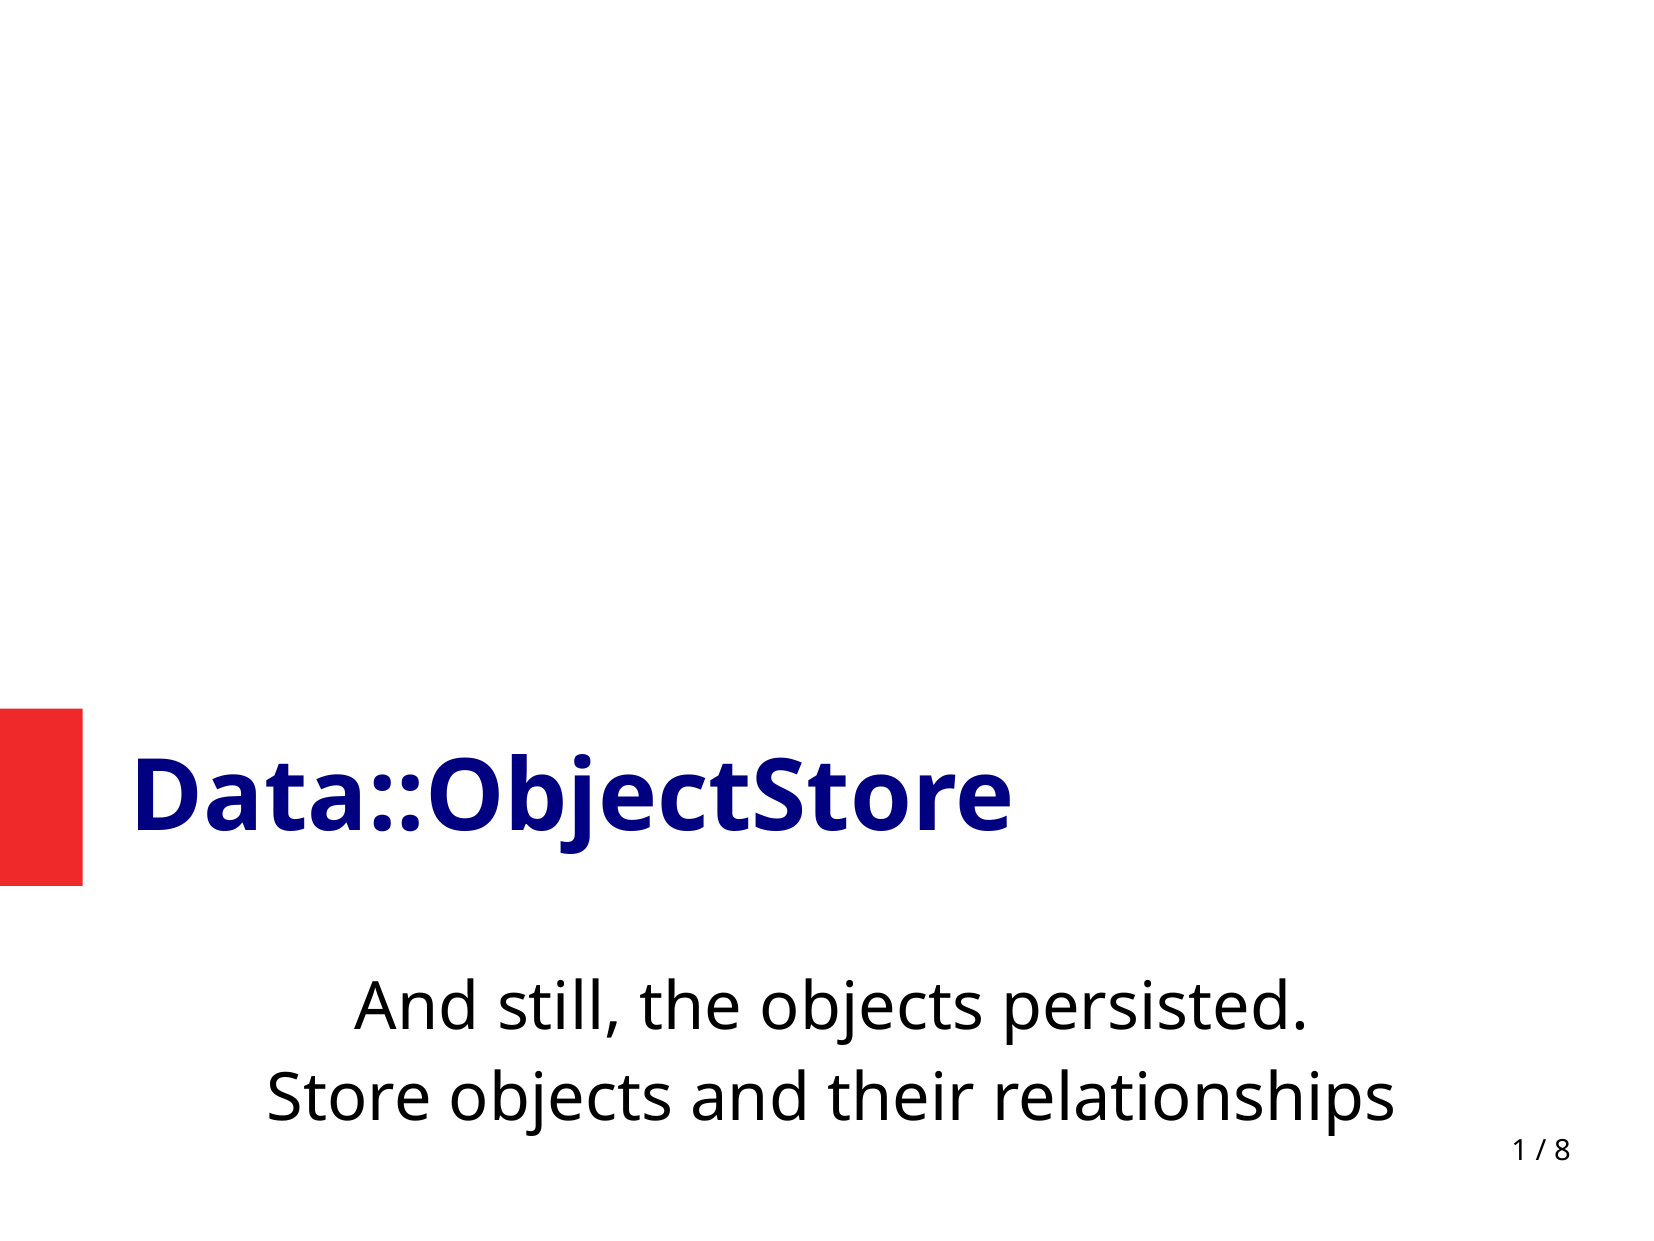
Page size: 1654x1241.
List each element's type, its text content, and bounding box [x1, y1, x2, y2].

subtitle And still, the objects persisted. Store objects and their relationships [129, 958, 1536, 1140]
title Data::ObjectStore [129, 673, 1536, 910]
